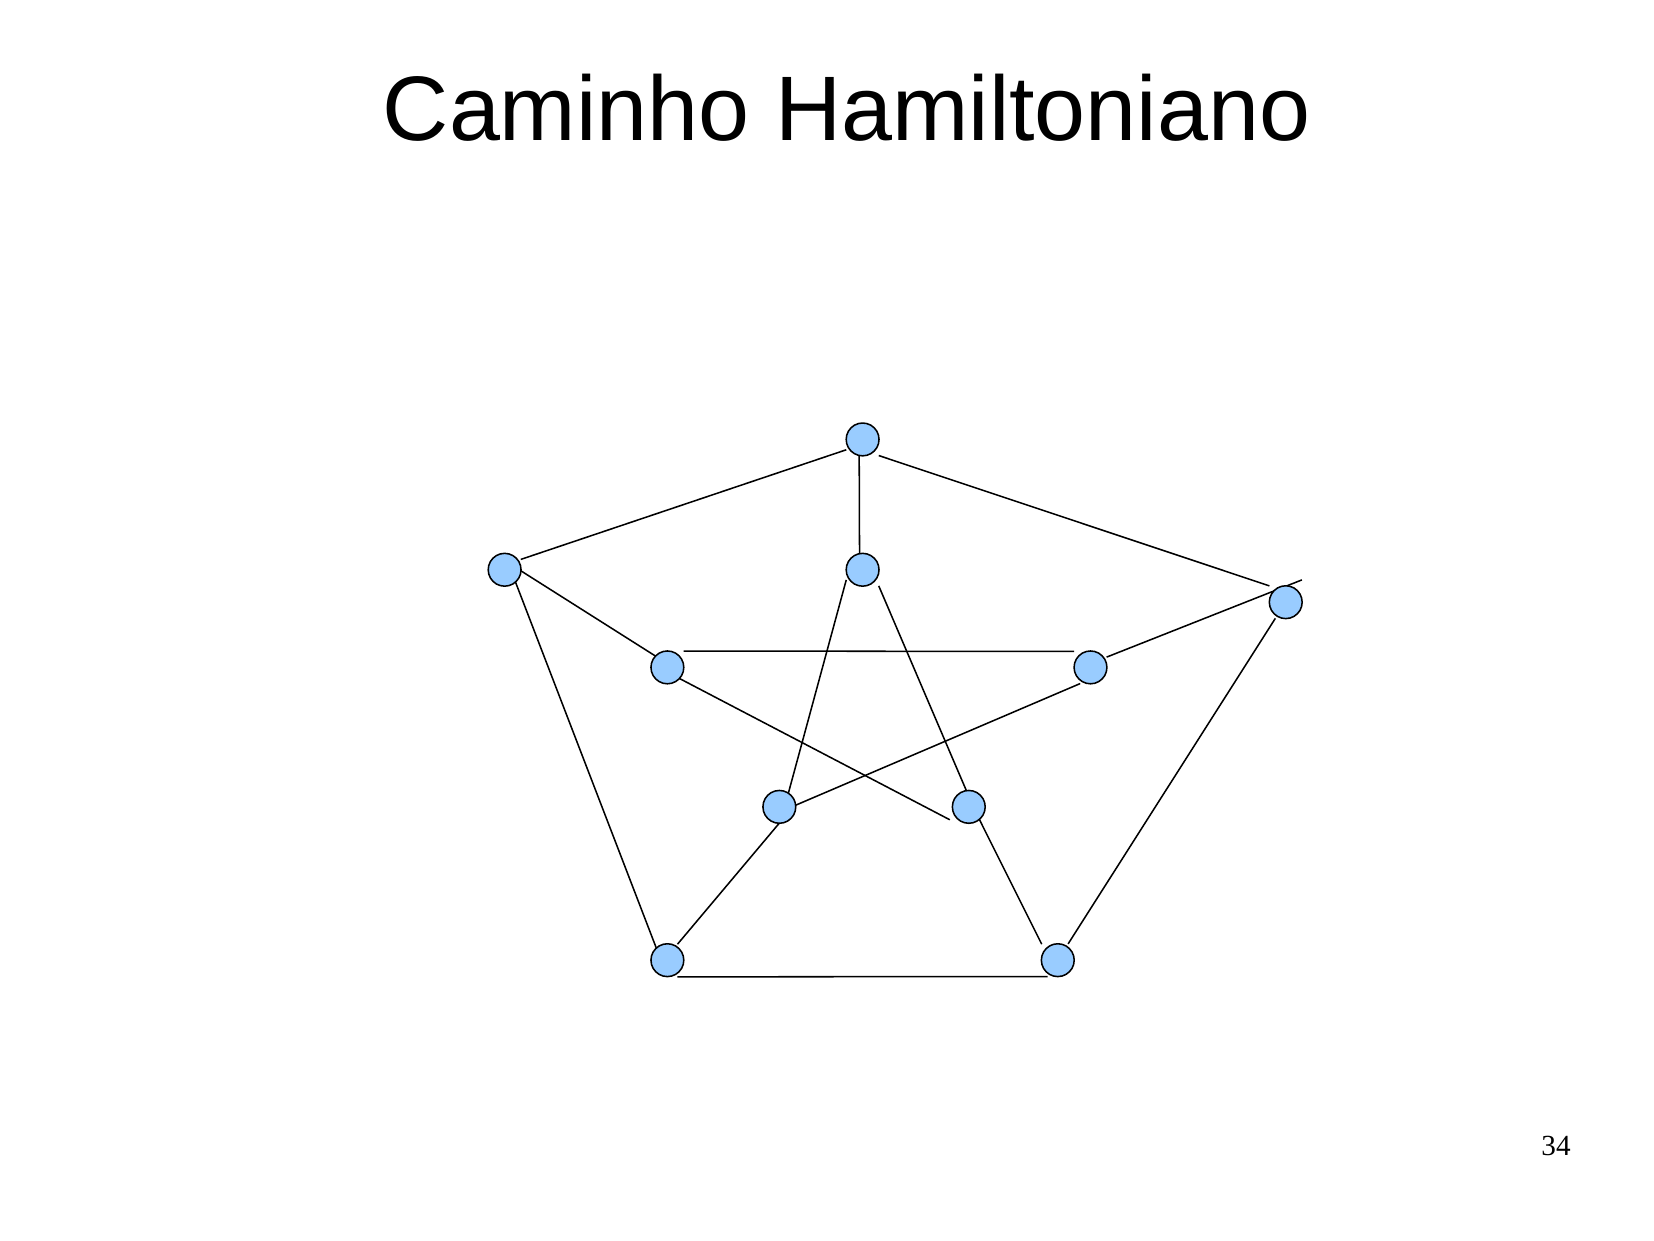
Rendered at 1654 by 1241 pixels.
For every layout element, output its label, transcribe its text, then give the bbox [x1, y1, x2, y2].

text_box [846, 423, 880, 456]
text_box [846, 553, 880, 587]
text_box [1269, 585, 1303, 619]
text_box [1041, 943, 1075, 977]
text_box [762, 790, 796, 824]
text_box [650, 943, 684, 977]
text_box [488, 553, 522, 587]
text_box [650, 650, 684, 684]
text_box [1074, 650, 1107, 684]
text_box [952, 790, 986, 824]
title Caminho Hamiltoniano [261, 51, 1433, 165]
